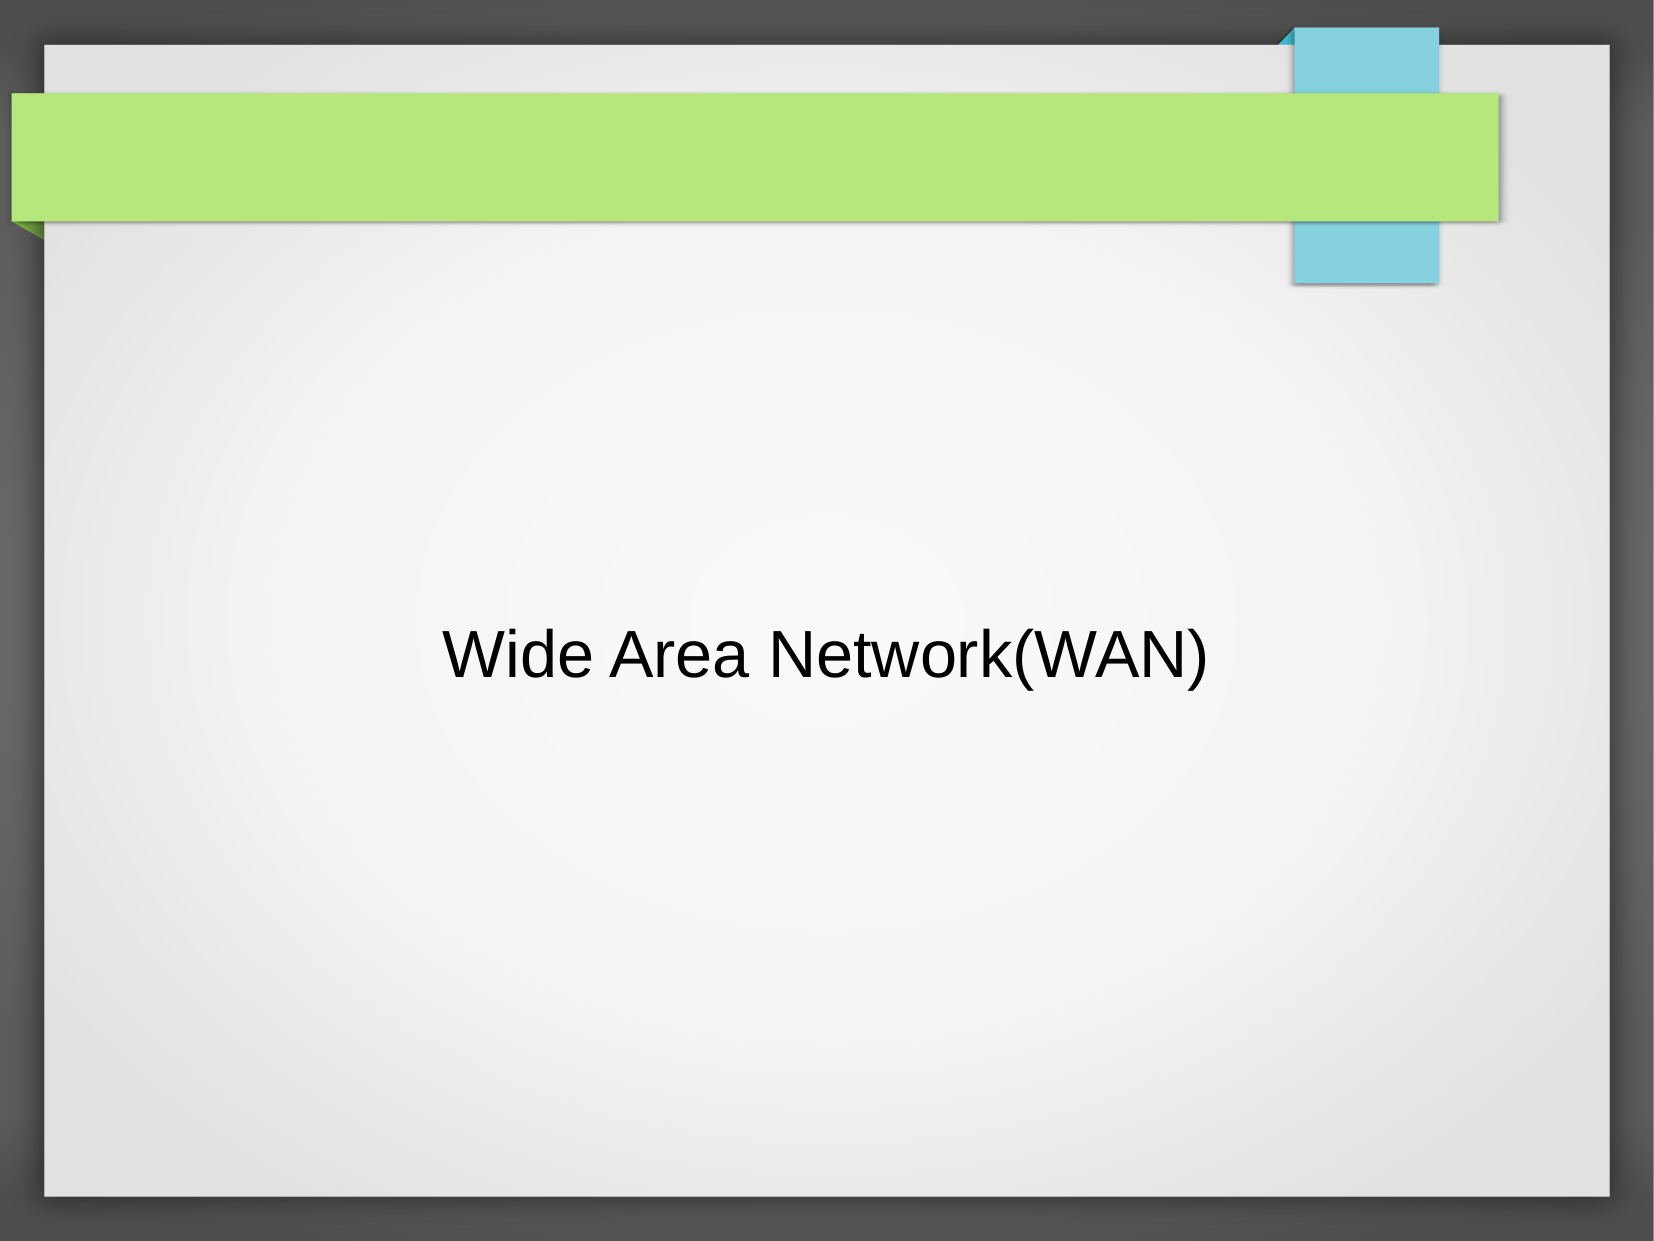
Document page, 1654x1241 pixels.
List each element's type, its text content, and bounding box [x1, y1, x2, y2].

subtitle Wide Area Network(WAN) [82, 295, 1571, 1015]
picture [0, 0, 1654, 1241]
